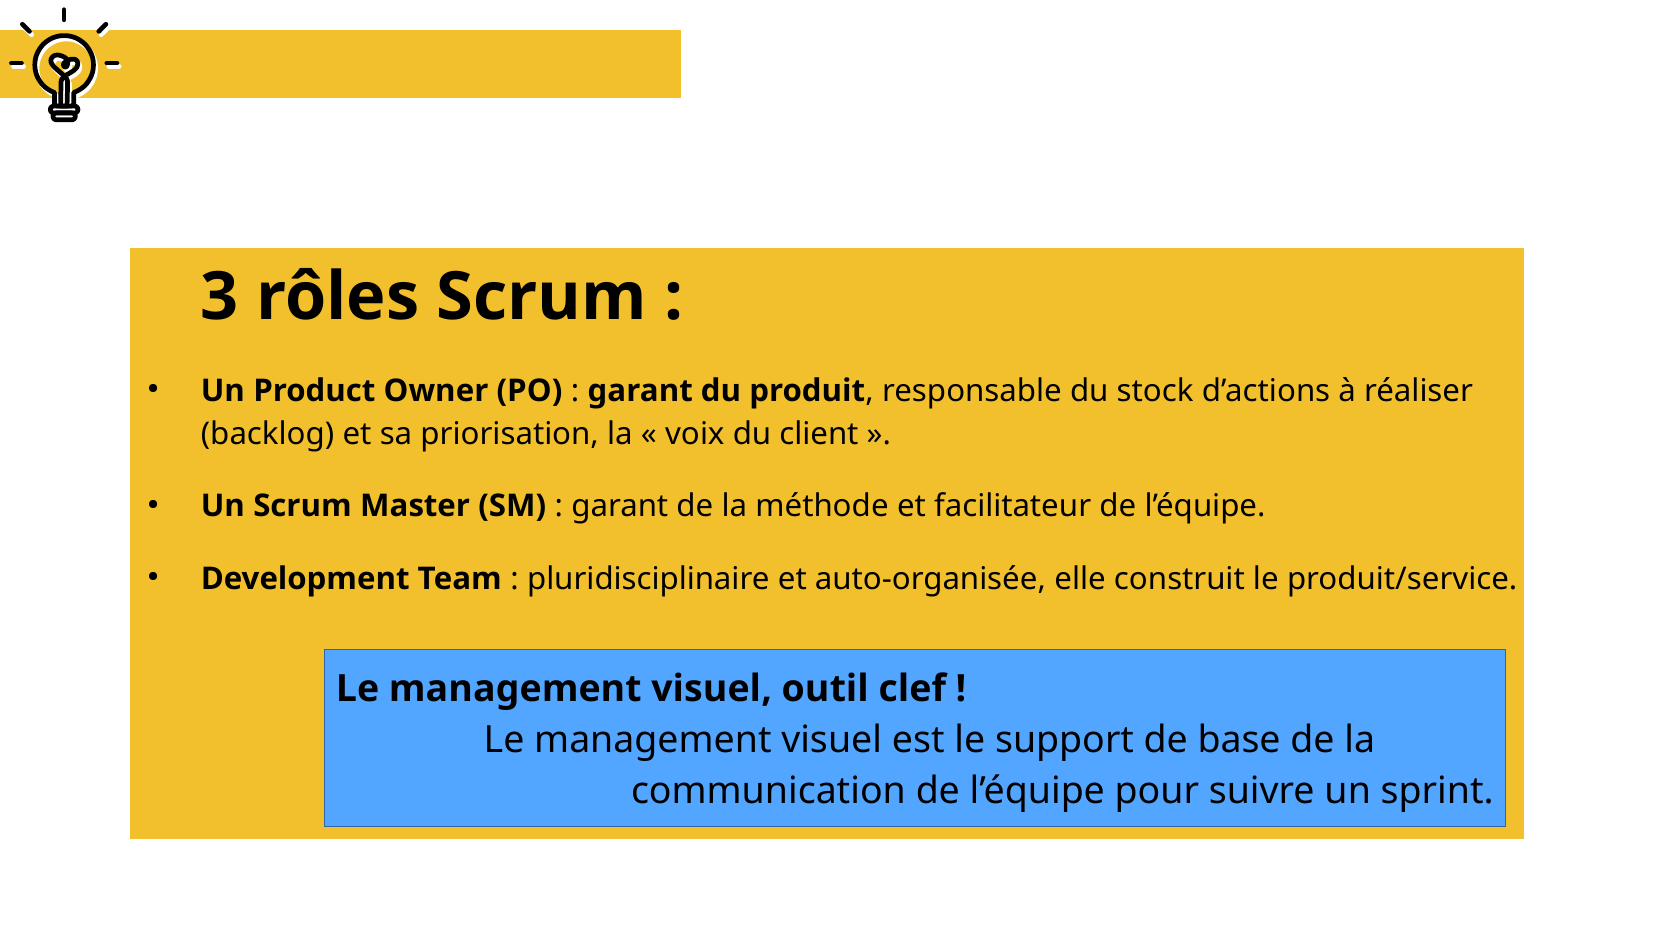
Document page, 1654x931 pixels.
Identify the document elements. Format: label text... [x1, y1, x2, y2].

text_box Le management visuel, outil clef ! Le management visuel est le support de base de la communication de l’équipe pour suivre un sprint. [324, 649, 1506, 827]
list 3 rôles Scrum : Un Product Owner (PO) : garant du produit, responsable du stock d’actions à réaliser (backlog) et sa priorisation, la « voix du client ». Un Scrum Master (SM) : garant de la méthode et facilitateur de l’équipe. Development Team : pluridisciplinaire et auto-organisée, elle construit le produit/service. [129, 248, 1524, 839]
